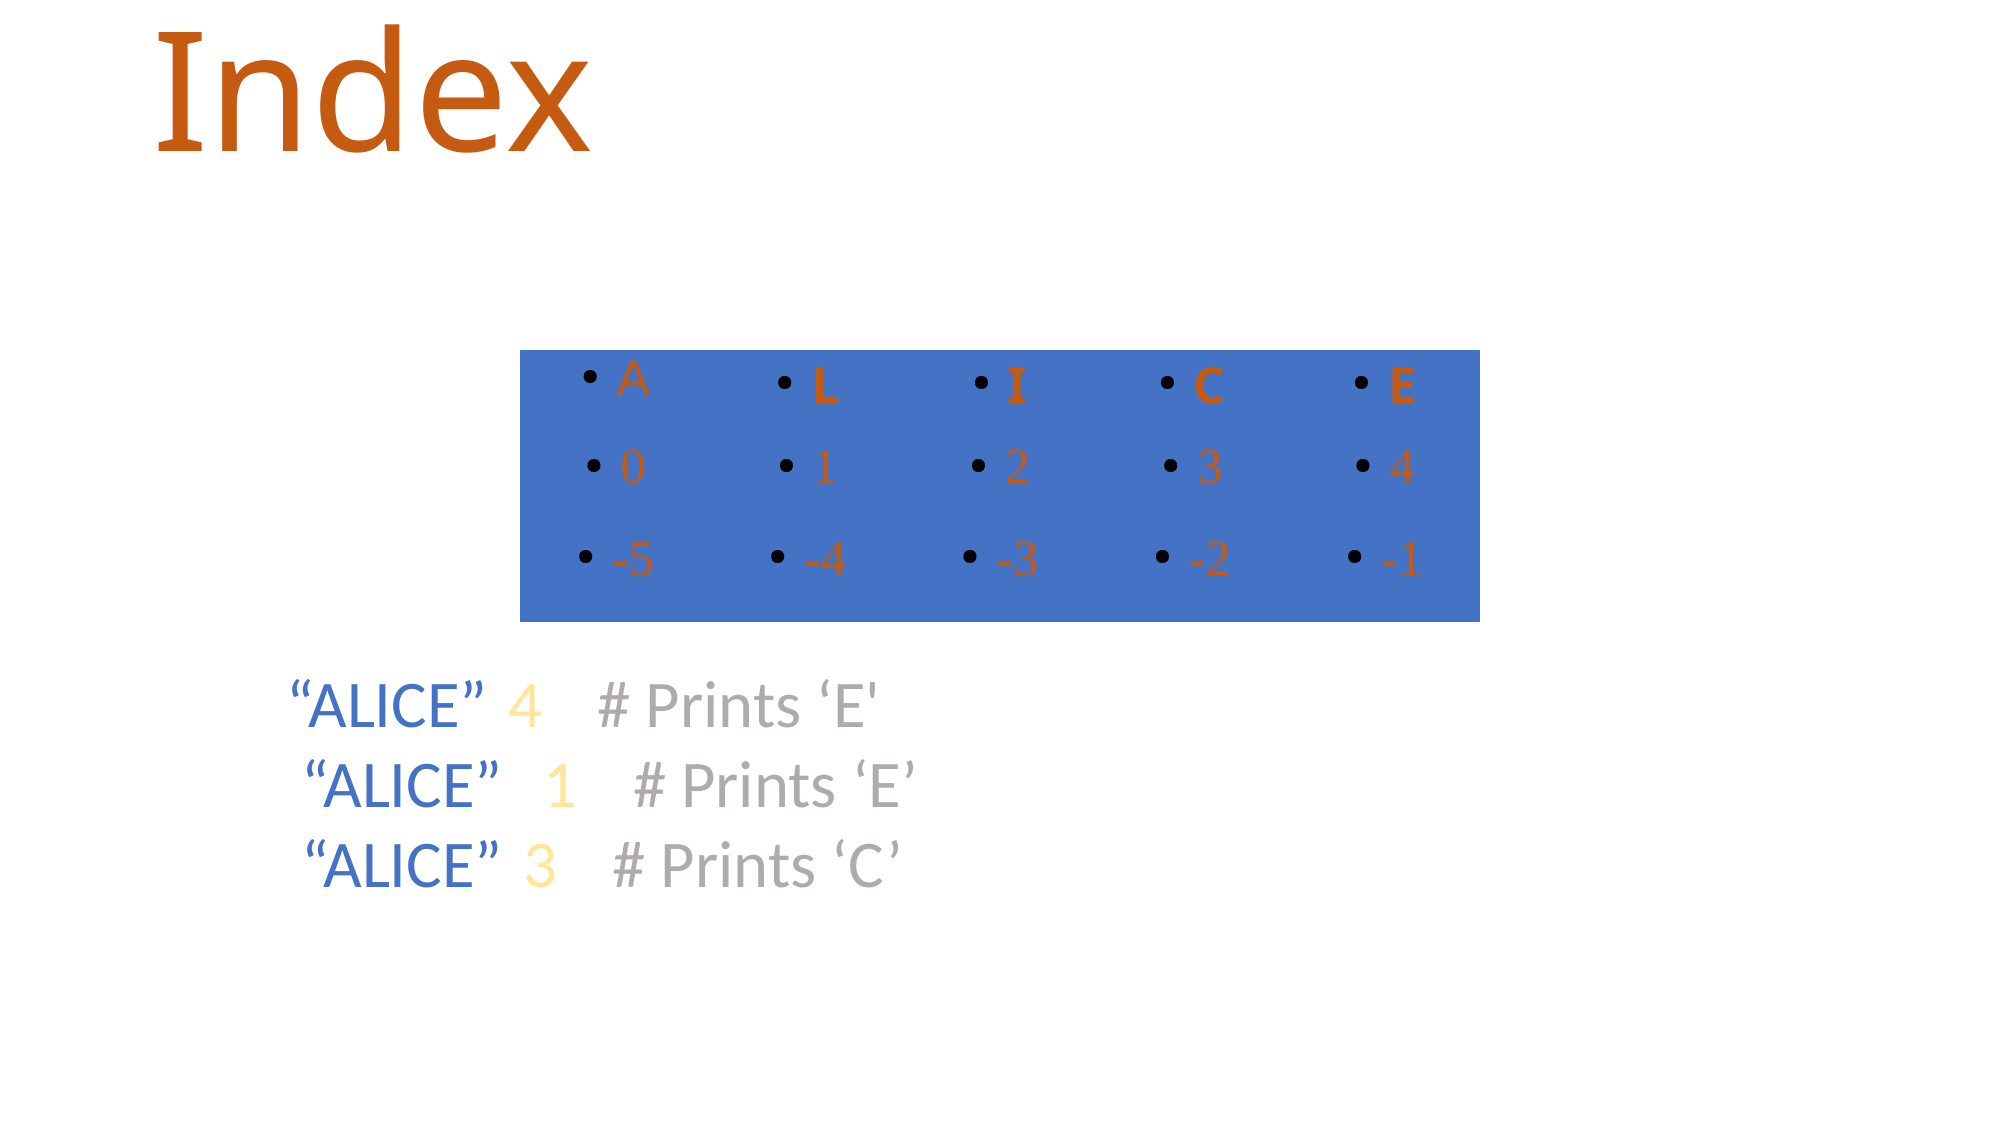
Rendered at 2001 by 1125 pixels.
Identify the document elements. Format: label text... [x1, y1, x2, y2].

list Index [137, 0, 1863, 1014]
table_cell -1 [1288, 531, 1480, 622]
table_header I [904, 350, 1096, 439]
table_header A [520, 350, 711, 439]
table_cell 2 [904, 439, 1096, 531]
table_cell -4 [711, 531, 904, 622]
table_header E [1288, 350, 1480, 439]
table_cell -3 [904, 531, 1096, 622]
table_cell -5 [520, 531, 711, 622]
table_header L [711, 350, 904, 439]
table_cell 3 [1096, 439, 1288, 531]
table_header C [1096, 350, 1288, 439]
table_cell 4 [1288, 439, 1480, 531]
table_cell 0 [520, 439, 711, 531]
table_cell 1 [711, 439, 904, 531]
text_box print(“ALICE”[4]) # Prints ‘E' print (“ALICE”[-1]) # Prints ‘E’ print (“ALICE”[3]) # Prints ‘C’ [120, 653, 1749, 1038]
table_cell -2 [1096, 531, 1288, 622]
